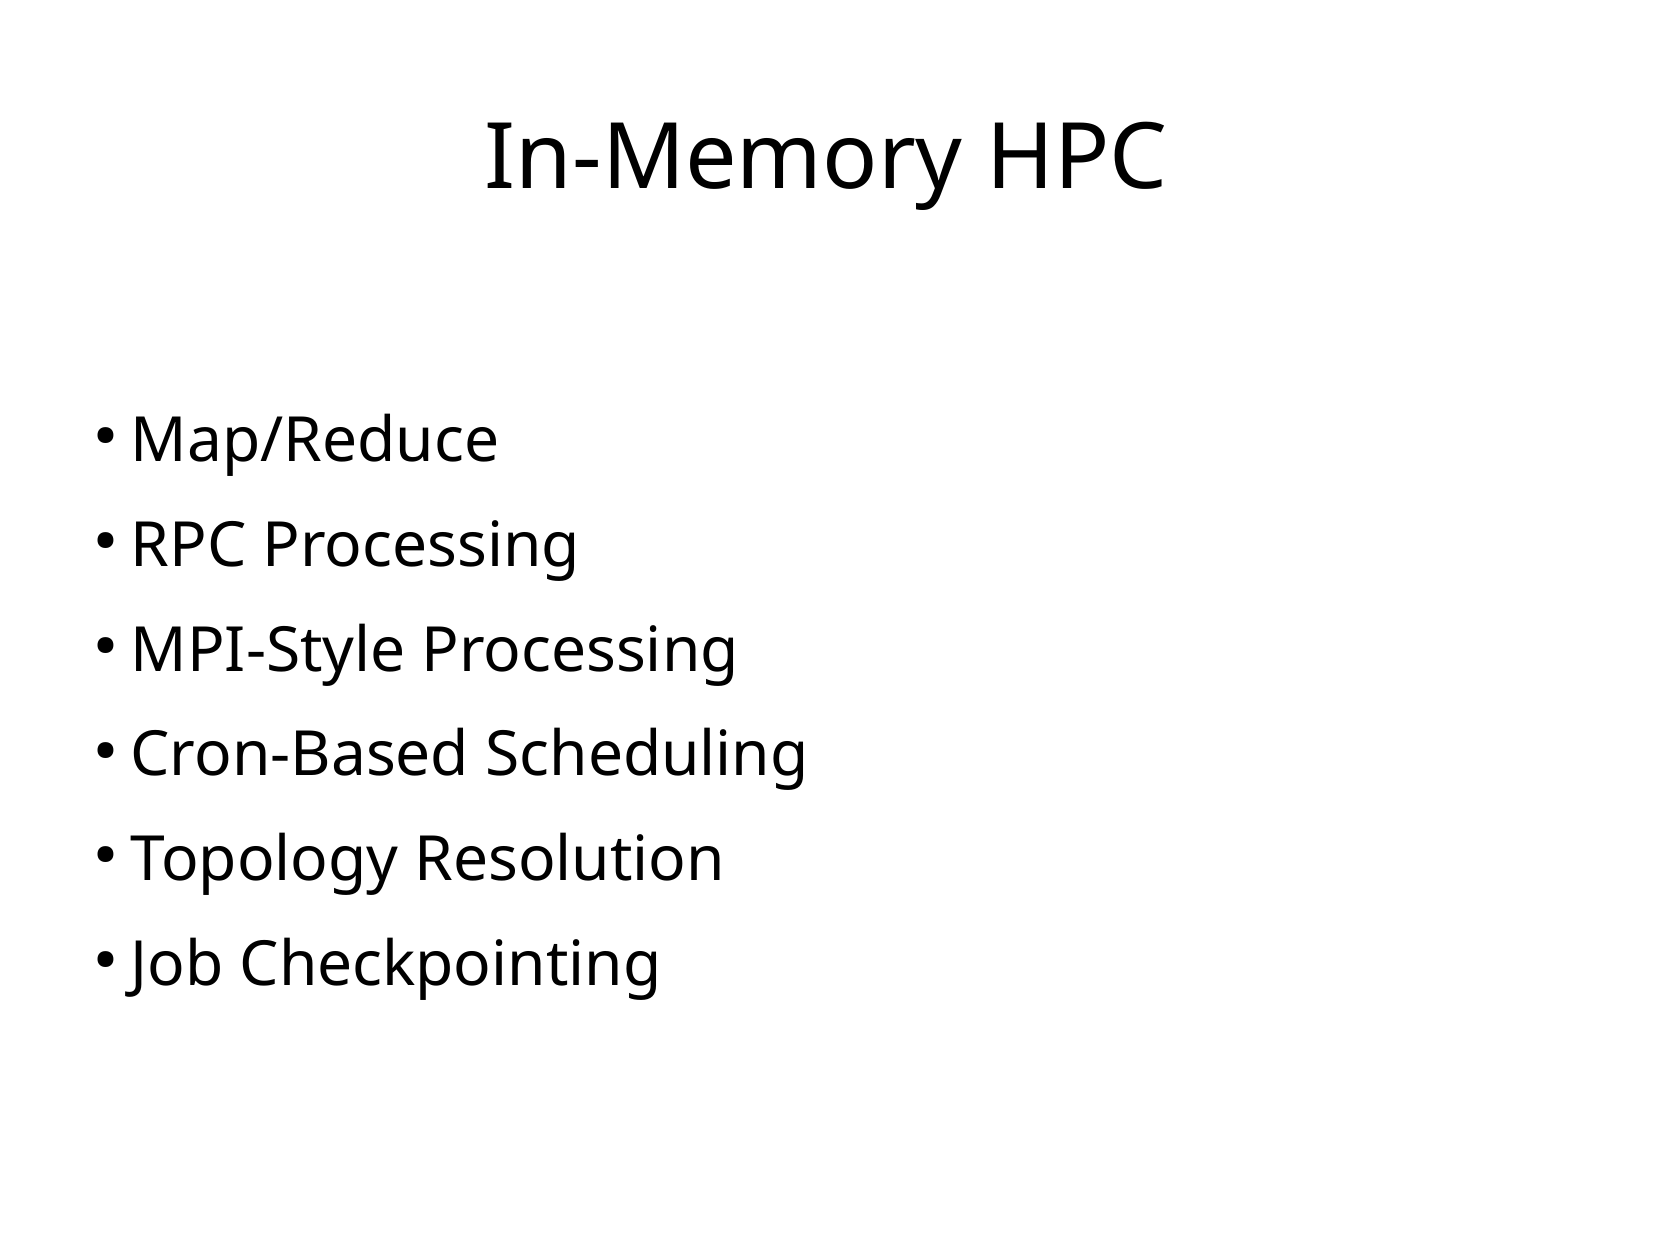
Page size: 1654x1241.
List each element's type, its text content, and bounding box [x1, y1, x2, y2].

list Map/Reduce RPC Processing MPI-Style Processing Cron-Based Scheduling Topology Resolution Job Checkpointing [82, 290, 1571, 1010]
title In-Memory HPC [82, 49, 1571, 257]
